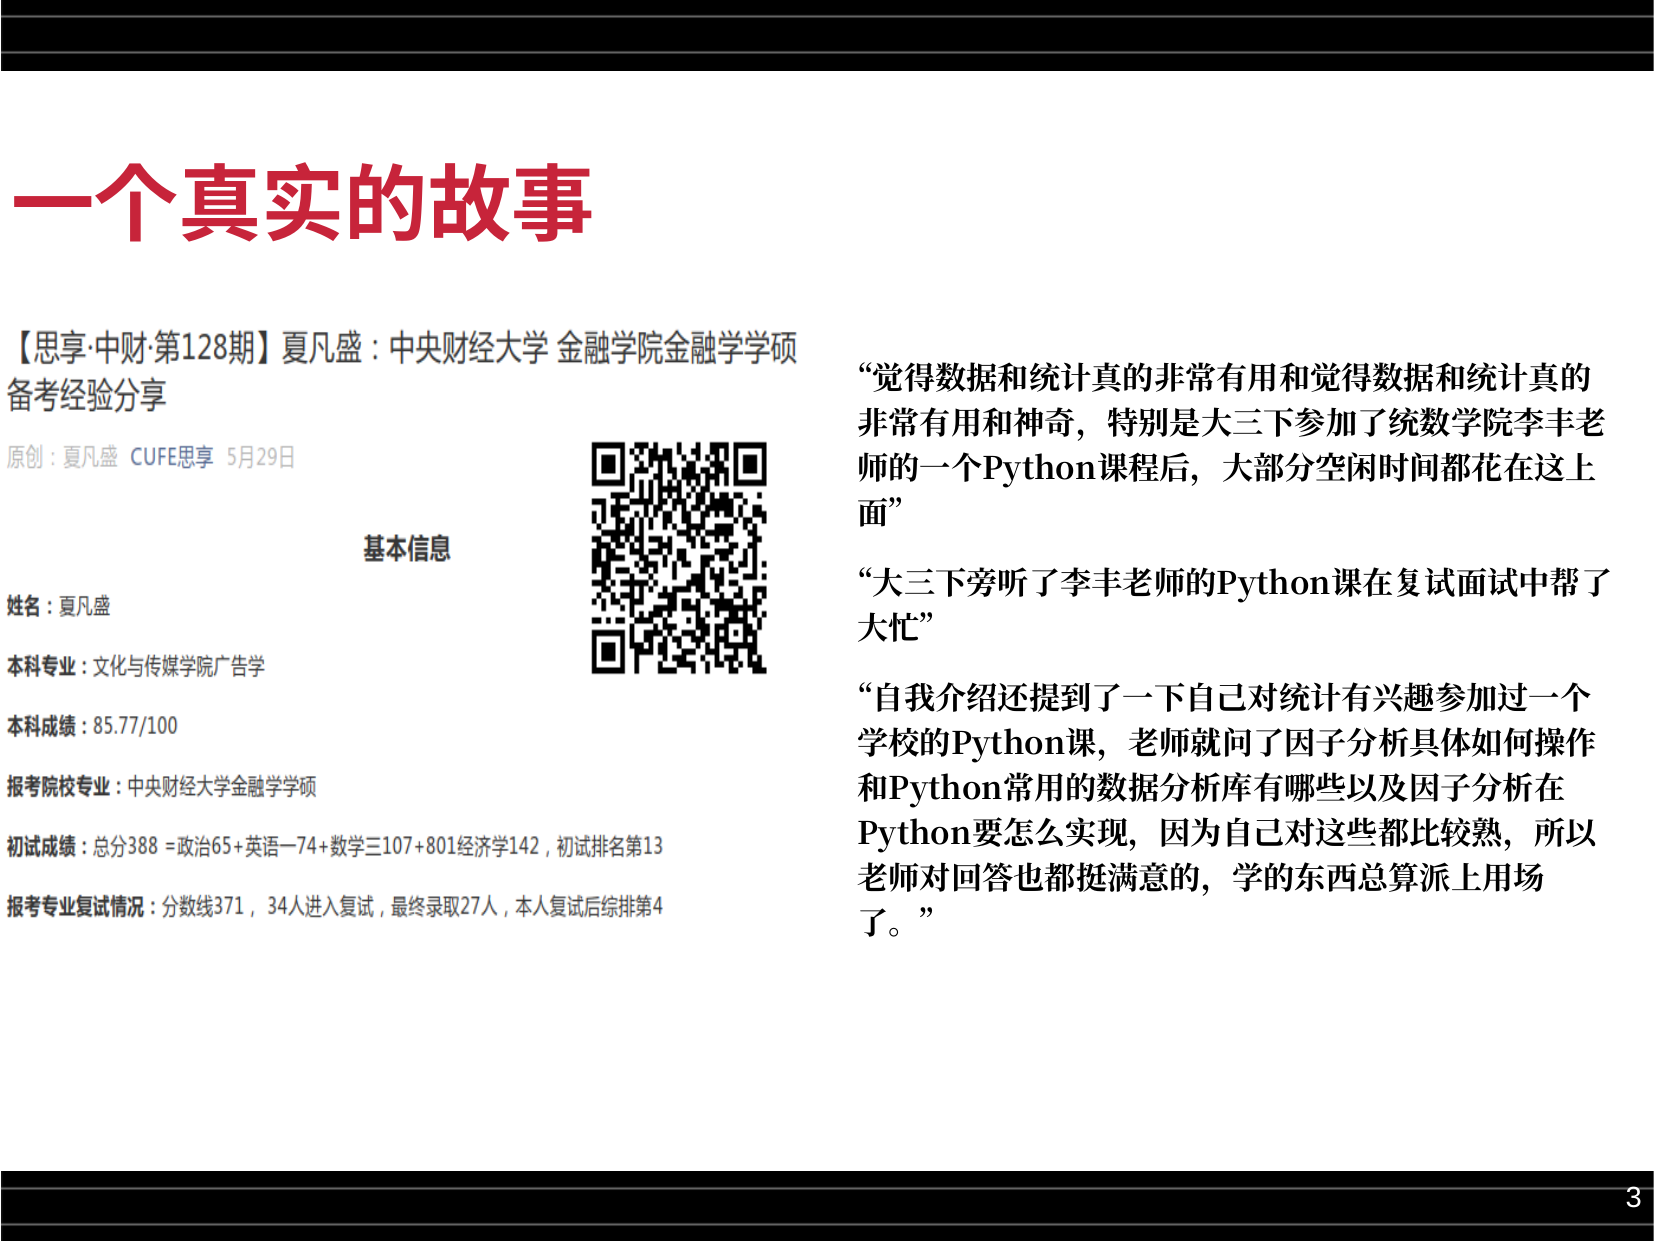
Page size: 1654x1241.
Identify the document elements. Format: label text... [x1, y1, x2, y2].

picture [1, 0, 1654, 71]
picture [0, 312, 807, 930]
title 一个真实的故事 [11, 94, 1501, 302]
text_box “觉得数据和统计真的非常有用和觉得数据和统计真的非常有用和神奇，特别是大三下参加了统数学院李丰老师的一个Python课程后，大部分空闲时间都花在这上面” “大三下旁听了李丰老师的Python课在复试面试中帮了大忙” “自我介绍还提到了一下自己对统计有兴趣参加过一个学校的Python课，老师就问了因子分析具体如何操作和Python常用的数据分析库有哪些以及因子分析在Python要怎么实现，因为自己对这些都比较熟，所以老师对回答也都挺满意的，学的东西总算派上用场了。” [842, 346, 1630, 1153]
picture [1, 1171, 1654, 1241]
